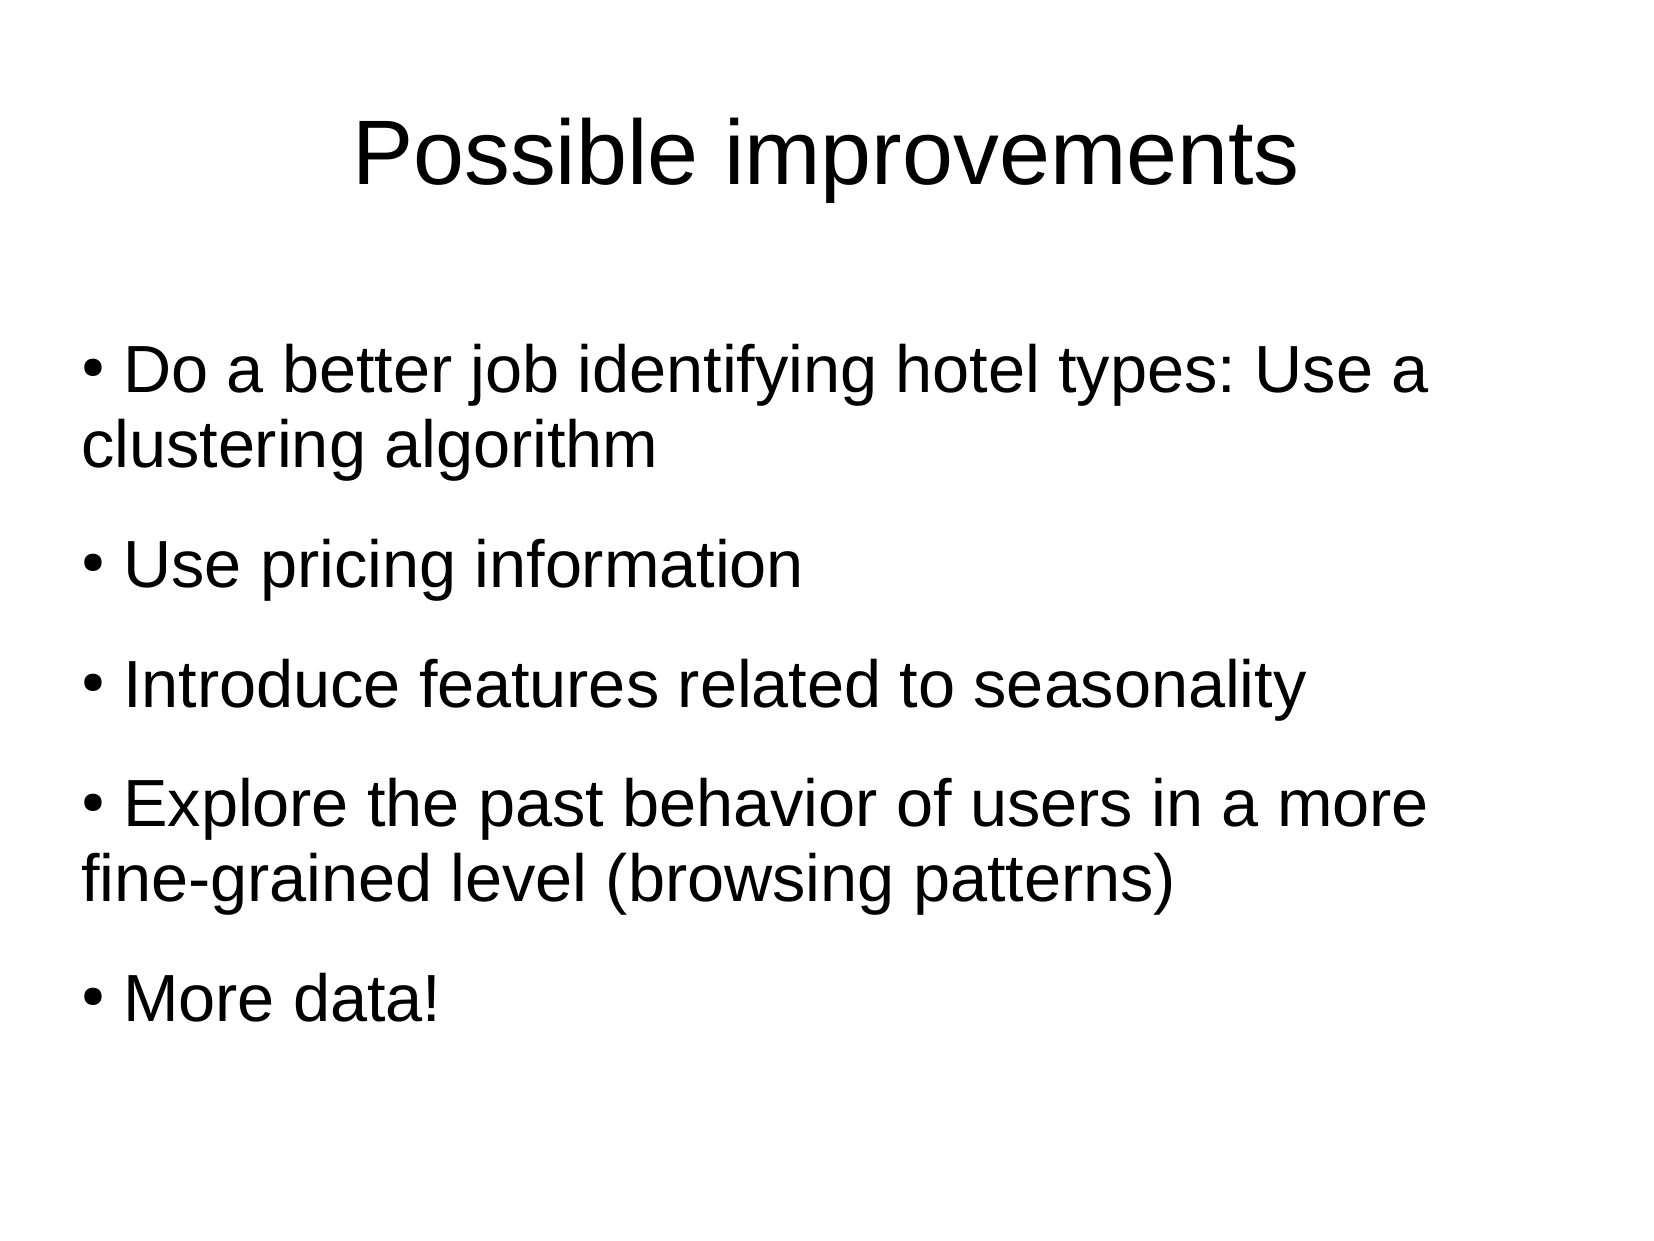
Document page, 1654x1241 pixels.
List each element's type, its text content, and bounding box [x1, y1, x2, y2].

title Possible improvements [82, 49, 1571, 257]
subtitle Do a better job identifying hotel types: Use a clustering algorithm Use pricing information Introduce features related to seasonality Explore the past behavior of users in a more fine-grained level (browsing patterns) More data! [80, 332, 1570, 1036]
